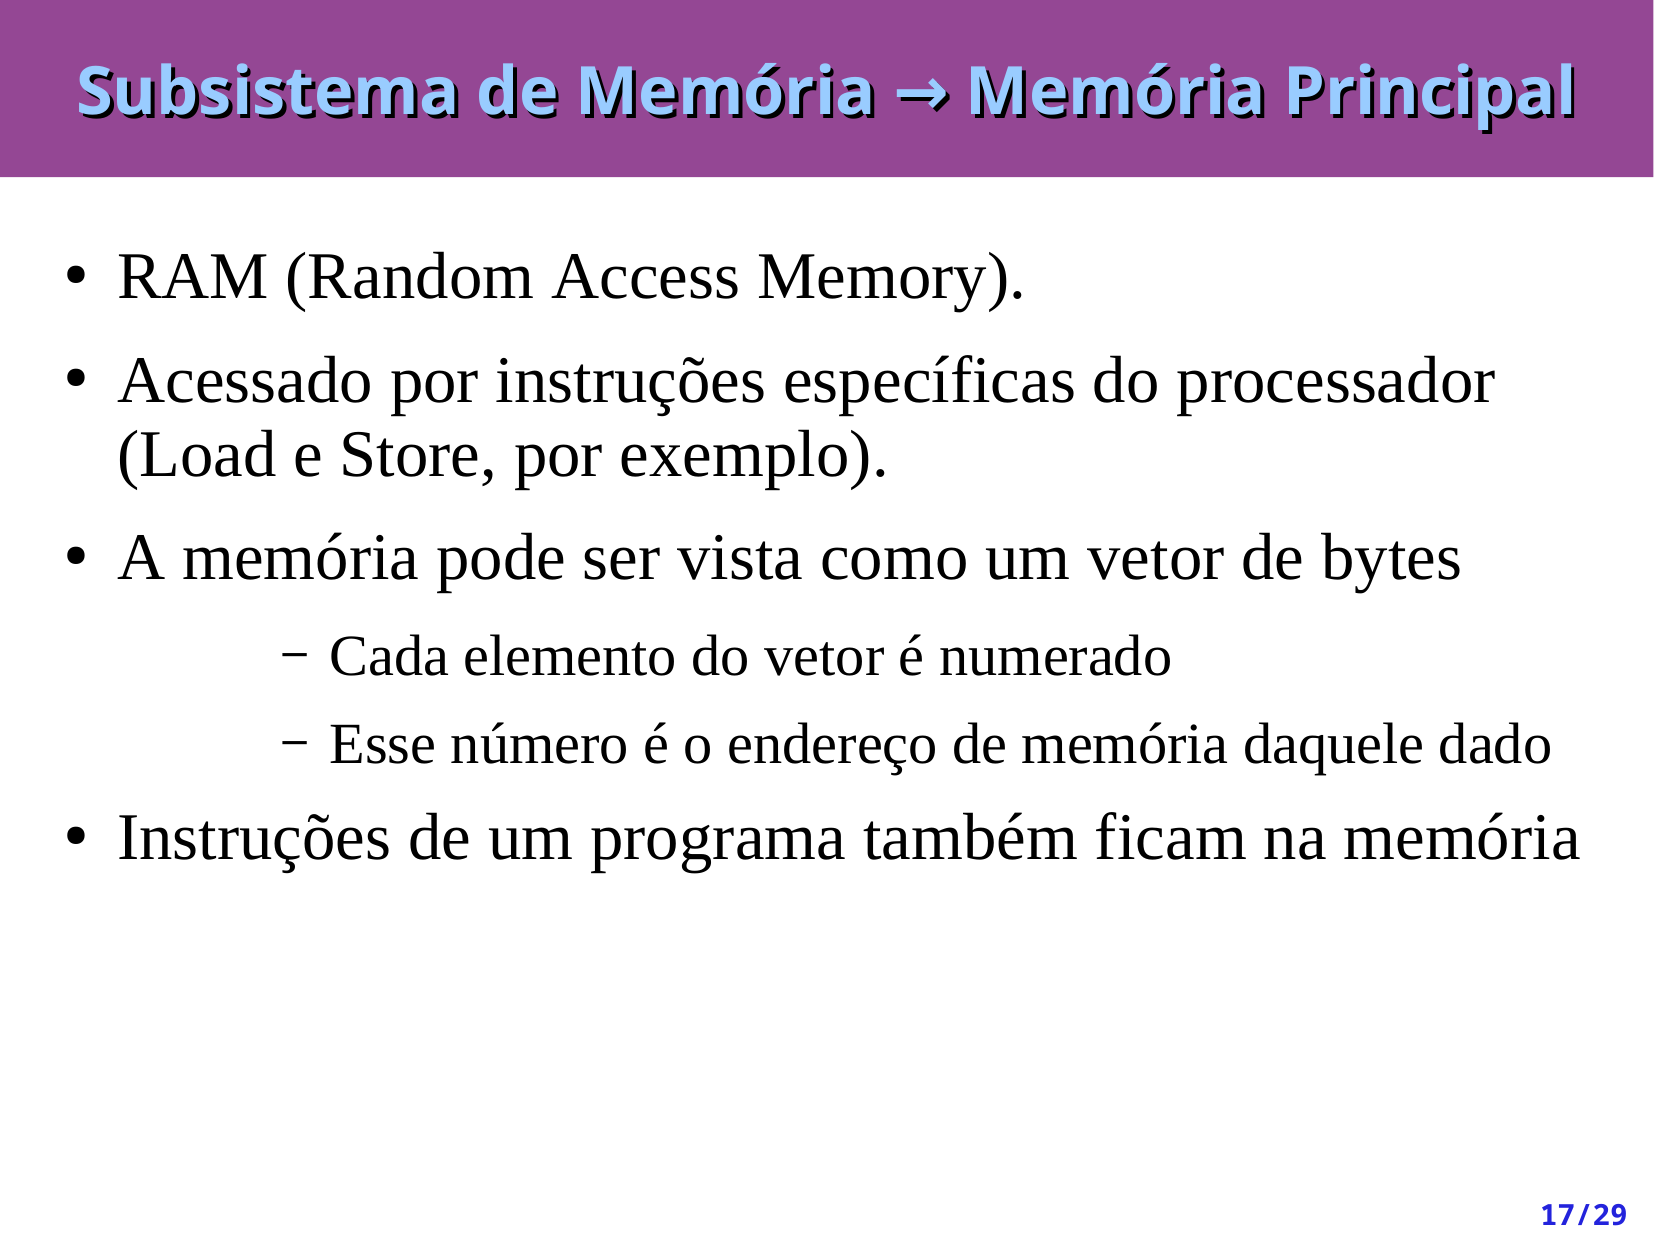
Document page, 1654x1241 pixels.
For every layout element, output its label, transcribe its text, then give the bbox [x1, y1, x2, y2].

title Subsistema de Memória → Memória Principal [0, 0, 1654, 178]
list RAM (Random Access Memory). Acessado por instruções específicas do processador (Load e Store, por exemplo). A memória pode ser vista como um vetor de bytes Cada elemento do vetor é numerado Esse número é o endereço de memória daquele dado Instruções de um programa também ficam na memória [46, 239, 1586, 1058]
